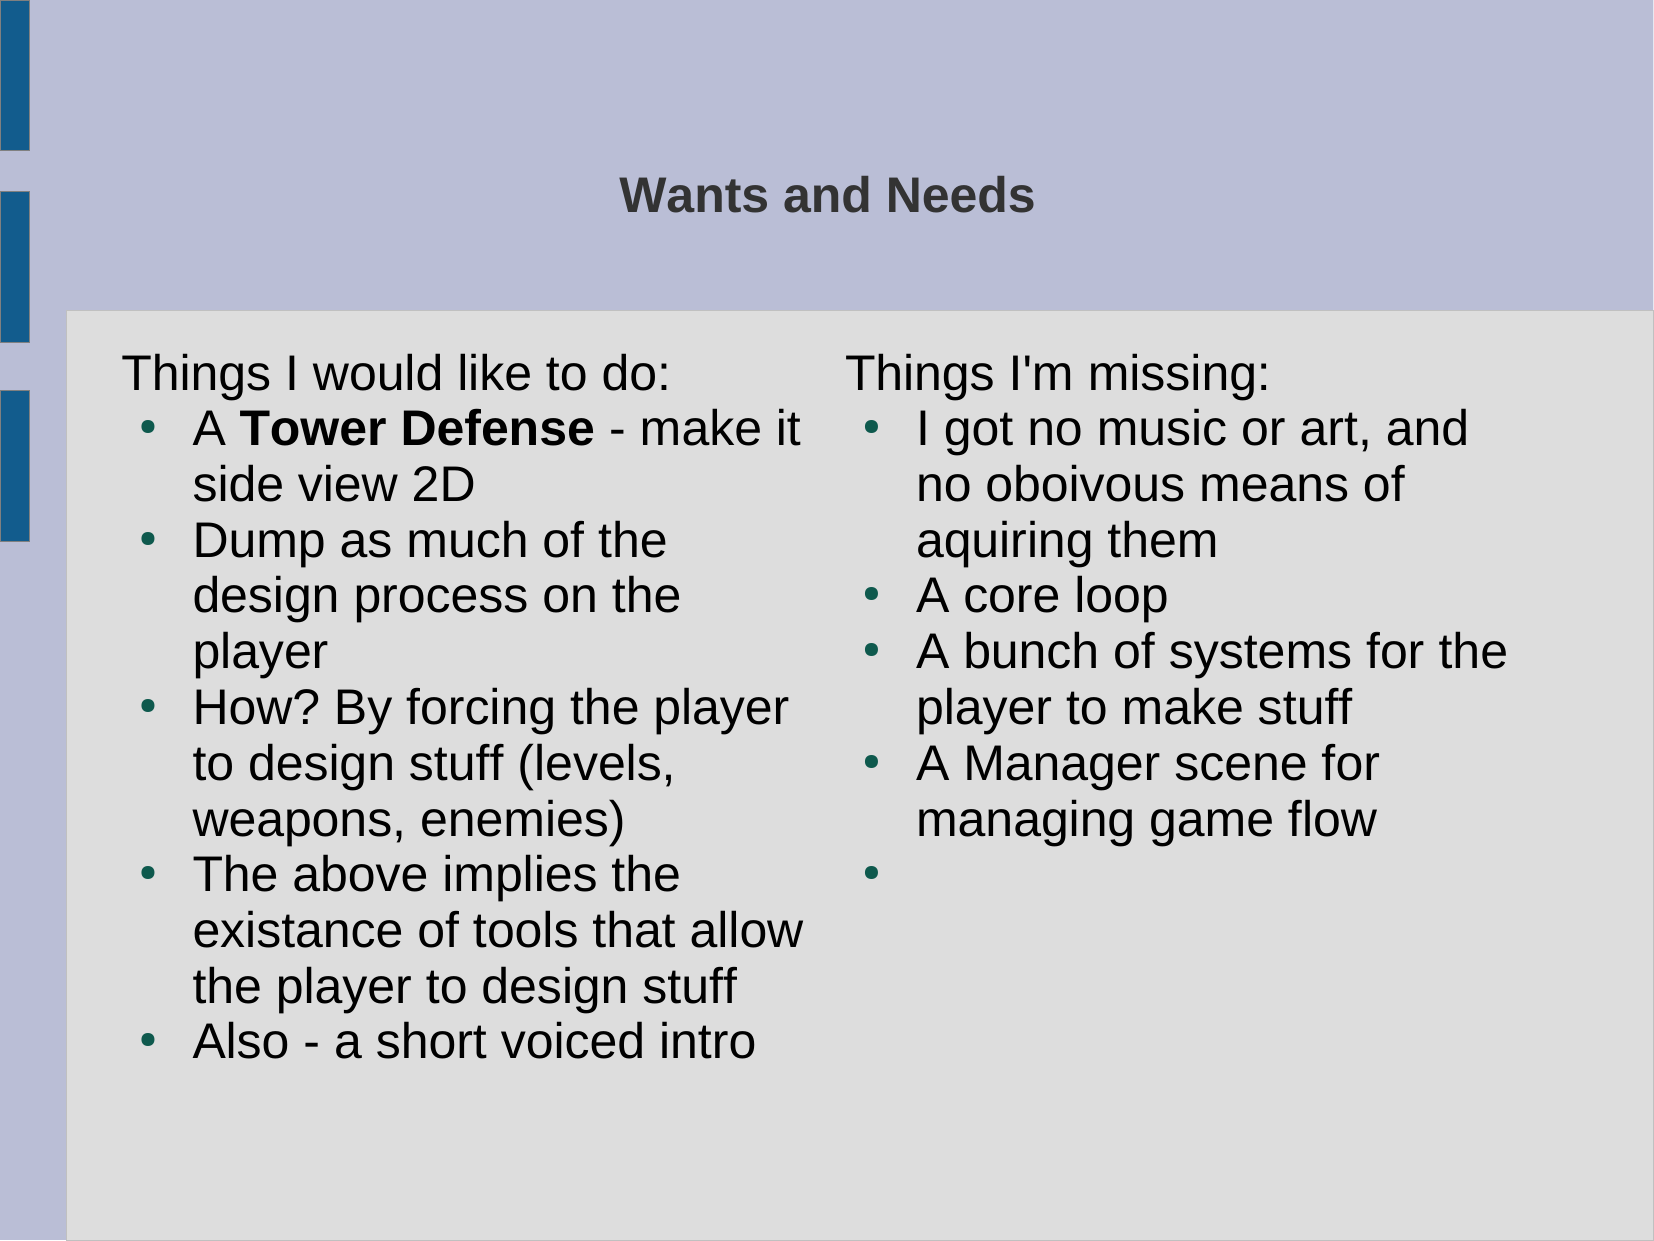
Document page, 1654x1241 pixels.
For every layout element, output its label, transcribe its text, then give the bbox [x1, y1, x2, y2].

title Wants and Needs [121, 91, 1534, 299]
list Things I'm missing: I got no music or art, and no oboivous means of aquiring them A core loop A bunch of systems for the player to make stuff A Manager scene for managing game flow [845, 344, 1535, 1127]
list Things I would like to do: A Tower Defense - make it side view 2D Dump as much of the design process on the player How? By forcing the player to design stuff (levels, weapons, enemies) The above implies the existance of tools that allow the player to design stuff Also - a short voiced intro [121, 344, 811, 1127]
